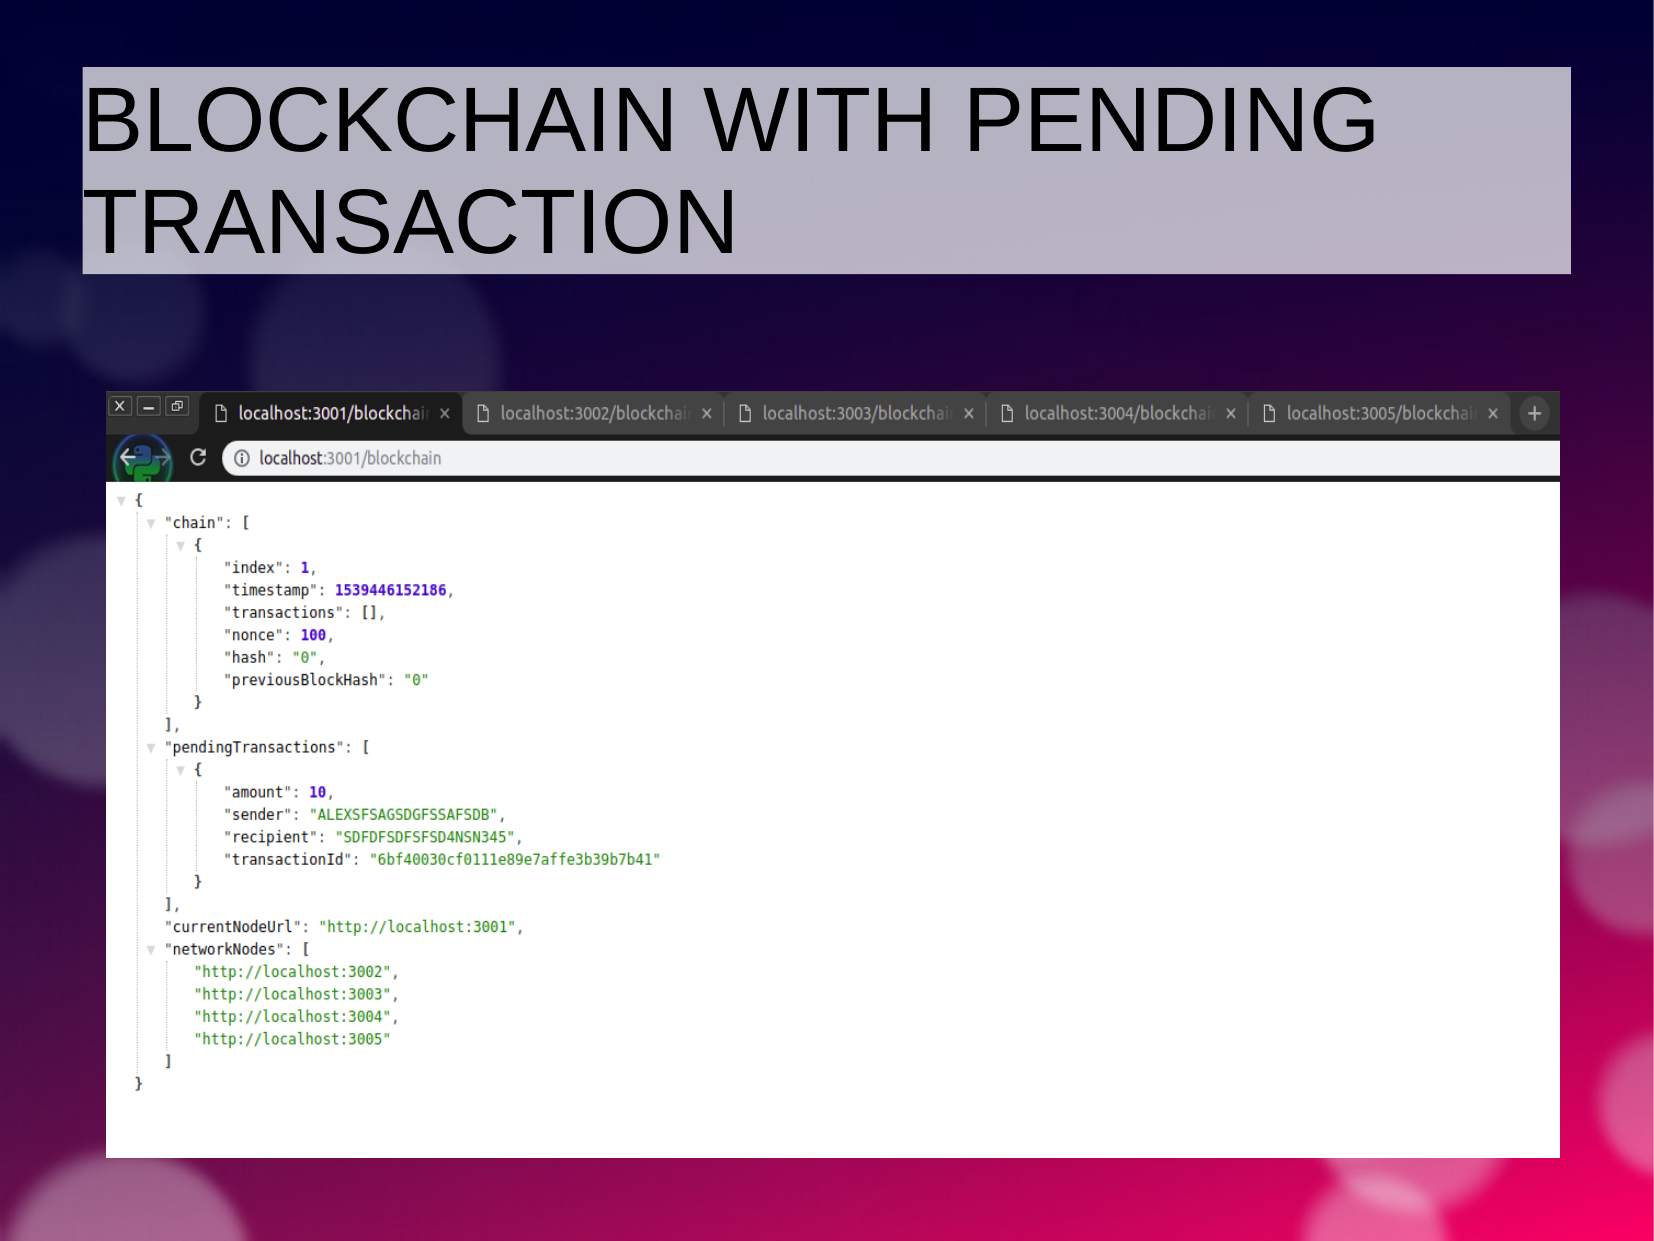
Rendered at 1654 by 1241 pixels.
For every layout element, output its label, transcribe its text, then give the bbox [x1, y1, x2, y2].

title BLOCKCHAIN WITH PENDING TRANSACTION [82, 67, 1571, 275]
picture [0, 0, 1654, 1241]
